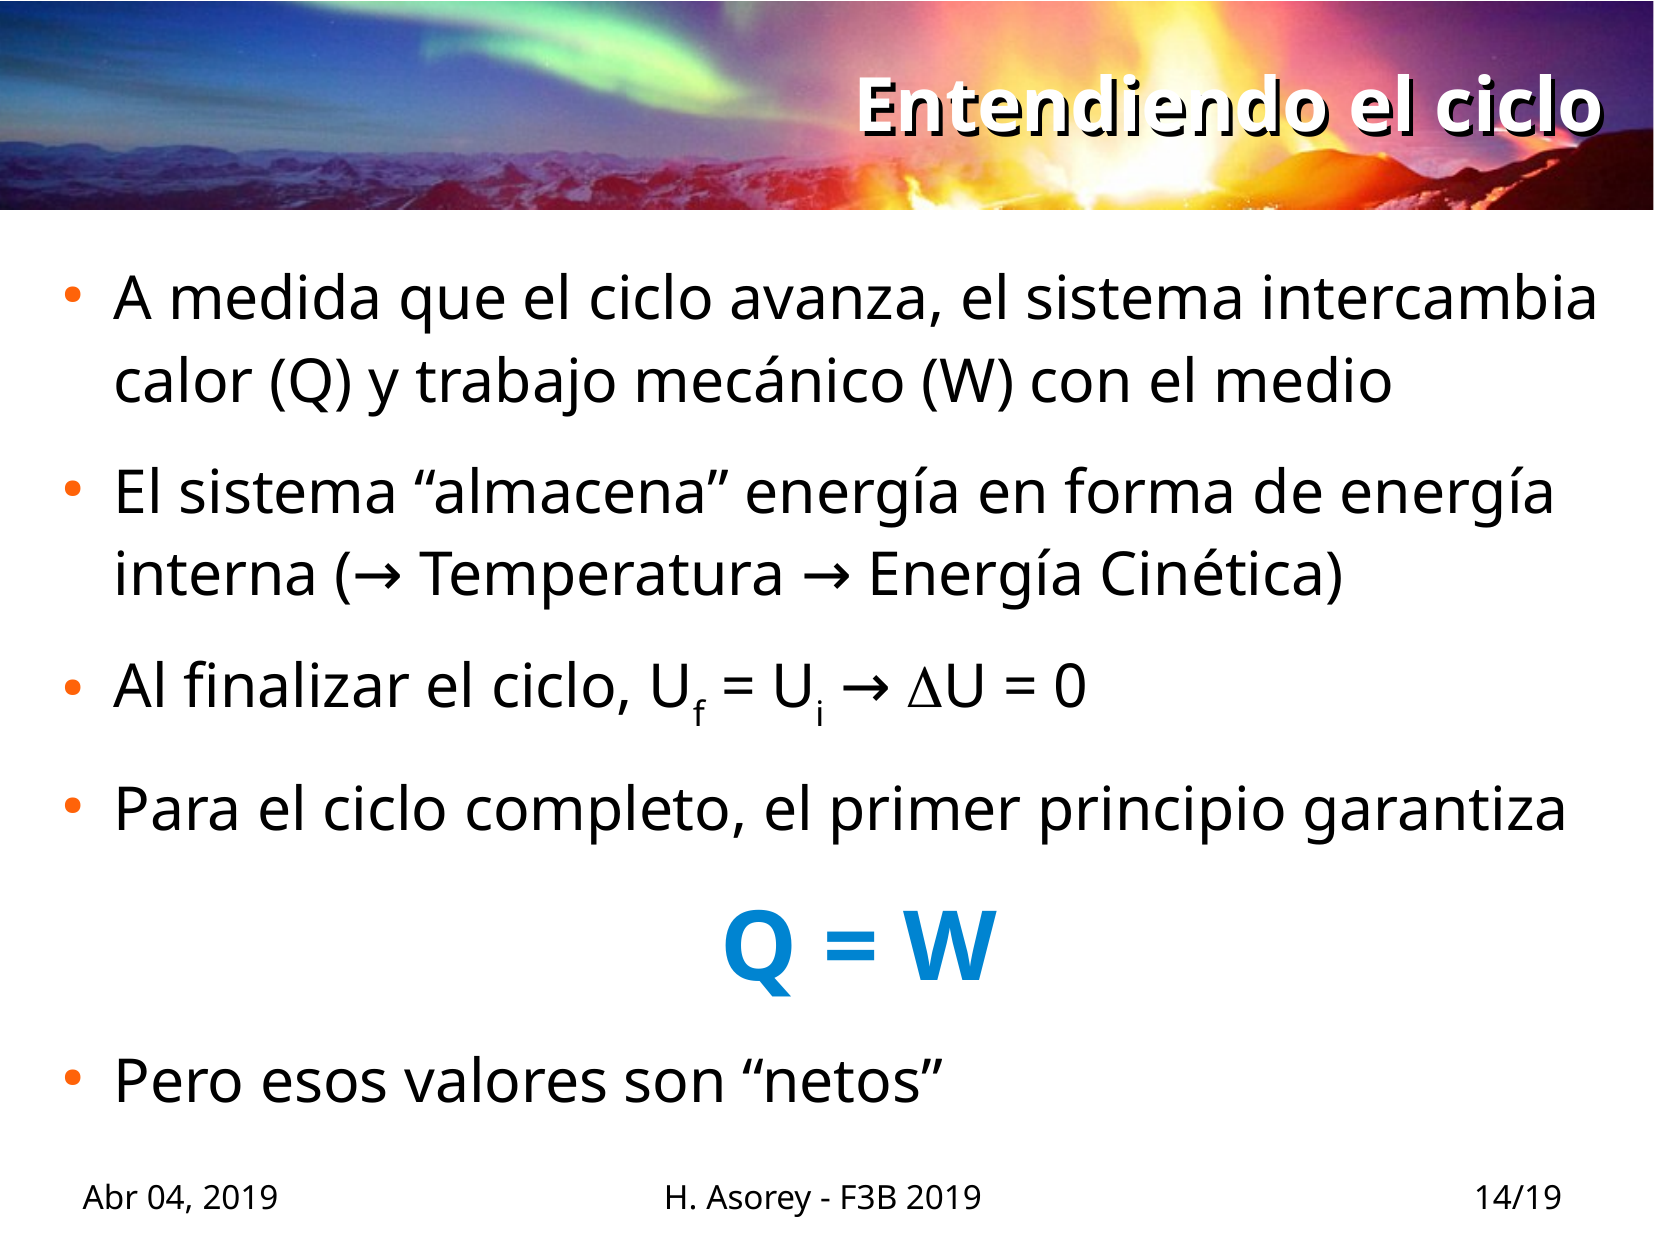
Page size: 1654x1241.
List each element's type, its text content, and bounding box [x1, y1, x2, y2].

title Entendiendo el ciclo [45, 15, 1606, 191]
picture [0, 1, 1654, 210]
list A medida que el ciclo avanza, el sistema intercambia calor (Q) y trabajo mecánico (W) con el medio El sistema “almacena” energía en forma de energía interna (→ Temperatura → Energía Cinética) Al finalizar el ciclo, Uf = Ui → DU = 0 Para el ciclo completo, el primer principio garantiza Q = W Pero esos valores son “netos” [45, 255, 1606, 1156]
